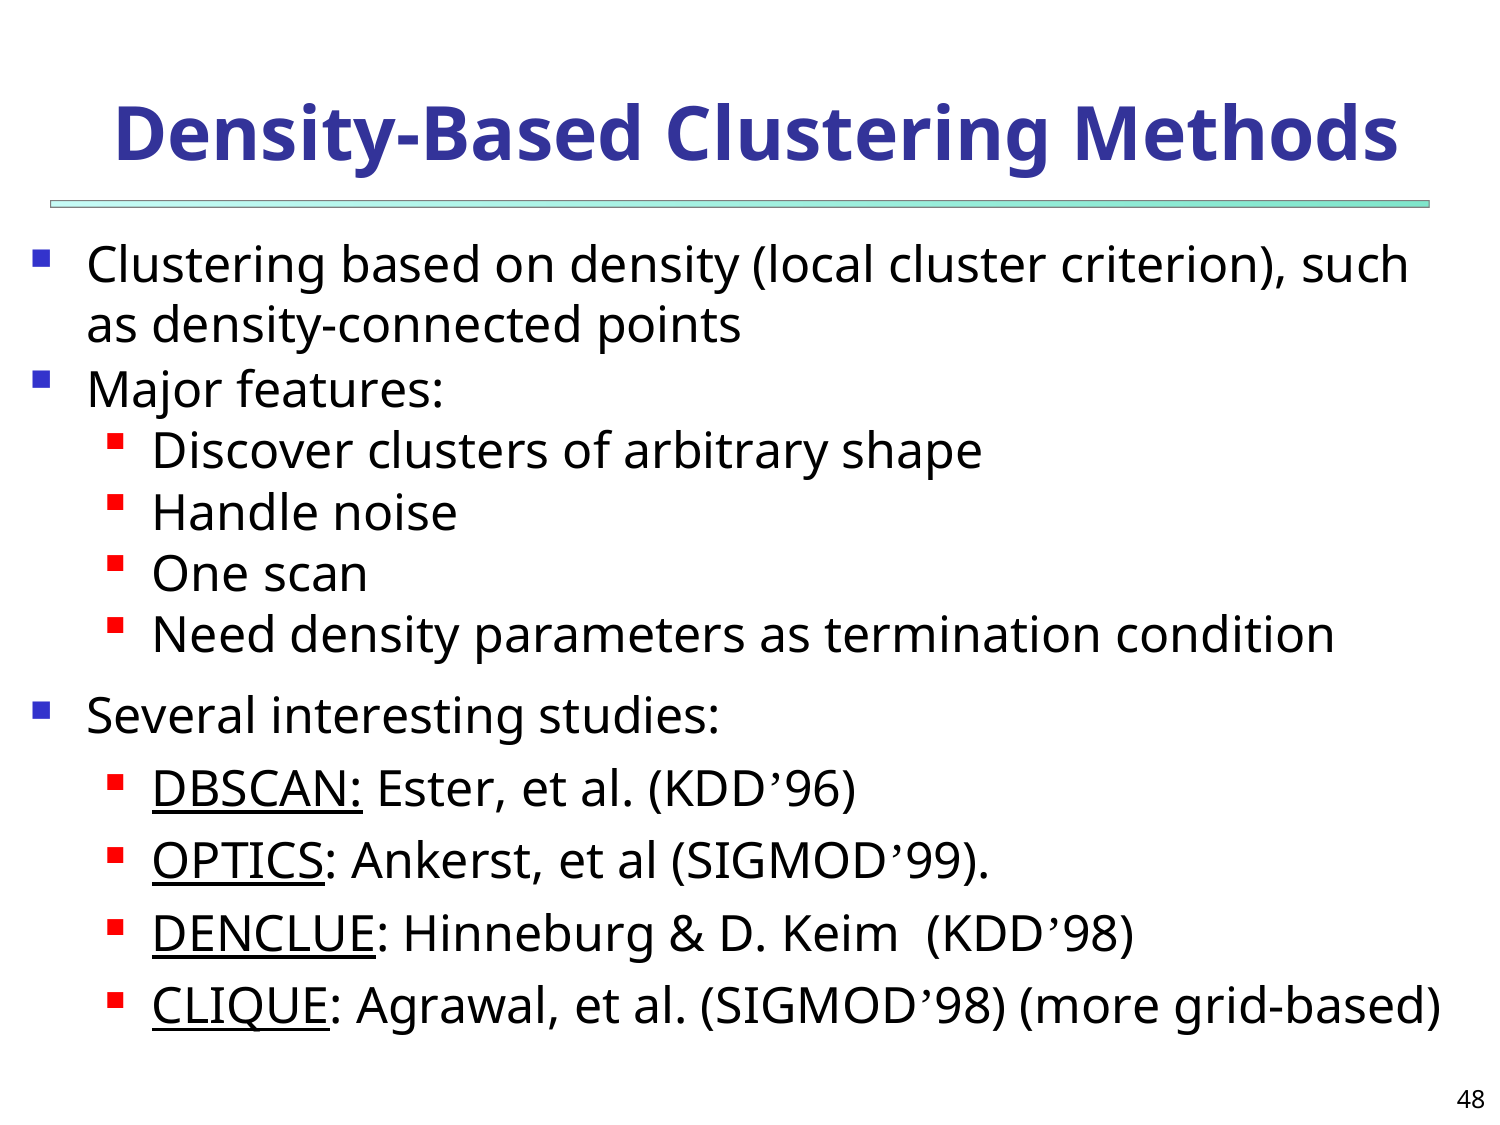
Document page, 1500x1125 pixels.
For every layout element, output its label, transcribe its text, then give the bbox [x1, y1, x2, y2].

title Density-Based Clustering Methods [50, 0, 1463, 183]
list Clustering based on density (local cluster criterion), such as density-connected points Major features: Discover clusters of arbitrary shape Handle noise One scan Need density parameters as termination condition Several interesting studies: DBSCAN: Ester, et al. (KDD’96) OPTICS: Ankerst, et al (SIGMOD’99). DENCLUE: Hinneburg & D. Keim (KDD’98) CLIQUE: Agrawal, et al. (SIGMOD’98) (more grid-based) [15, 224, 1486, 1102]
text_box 18 [1187, 1062, 1500, 1125]
